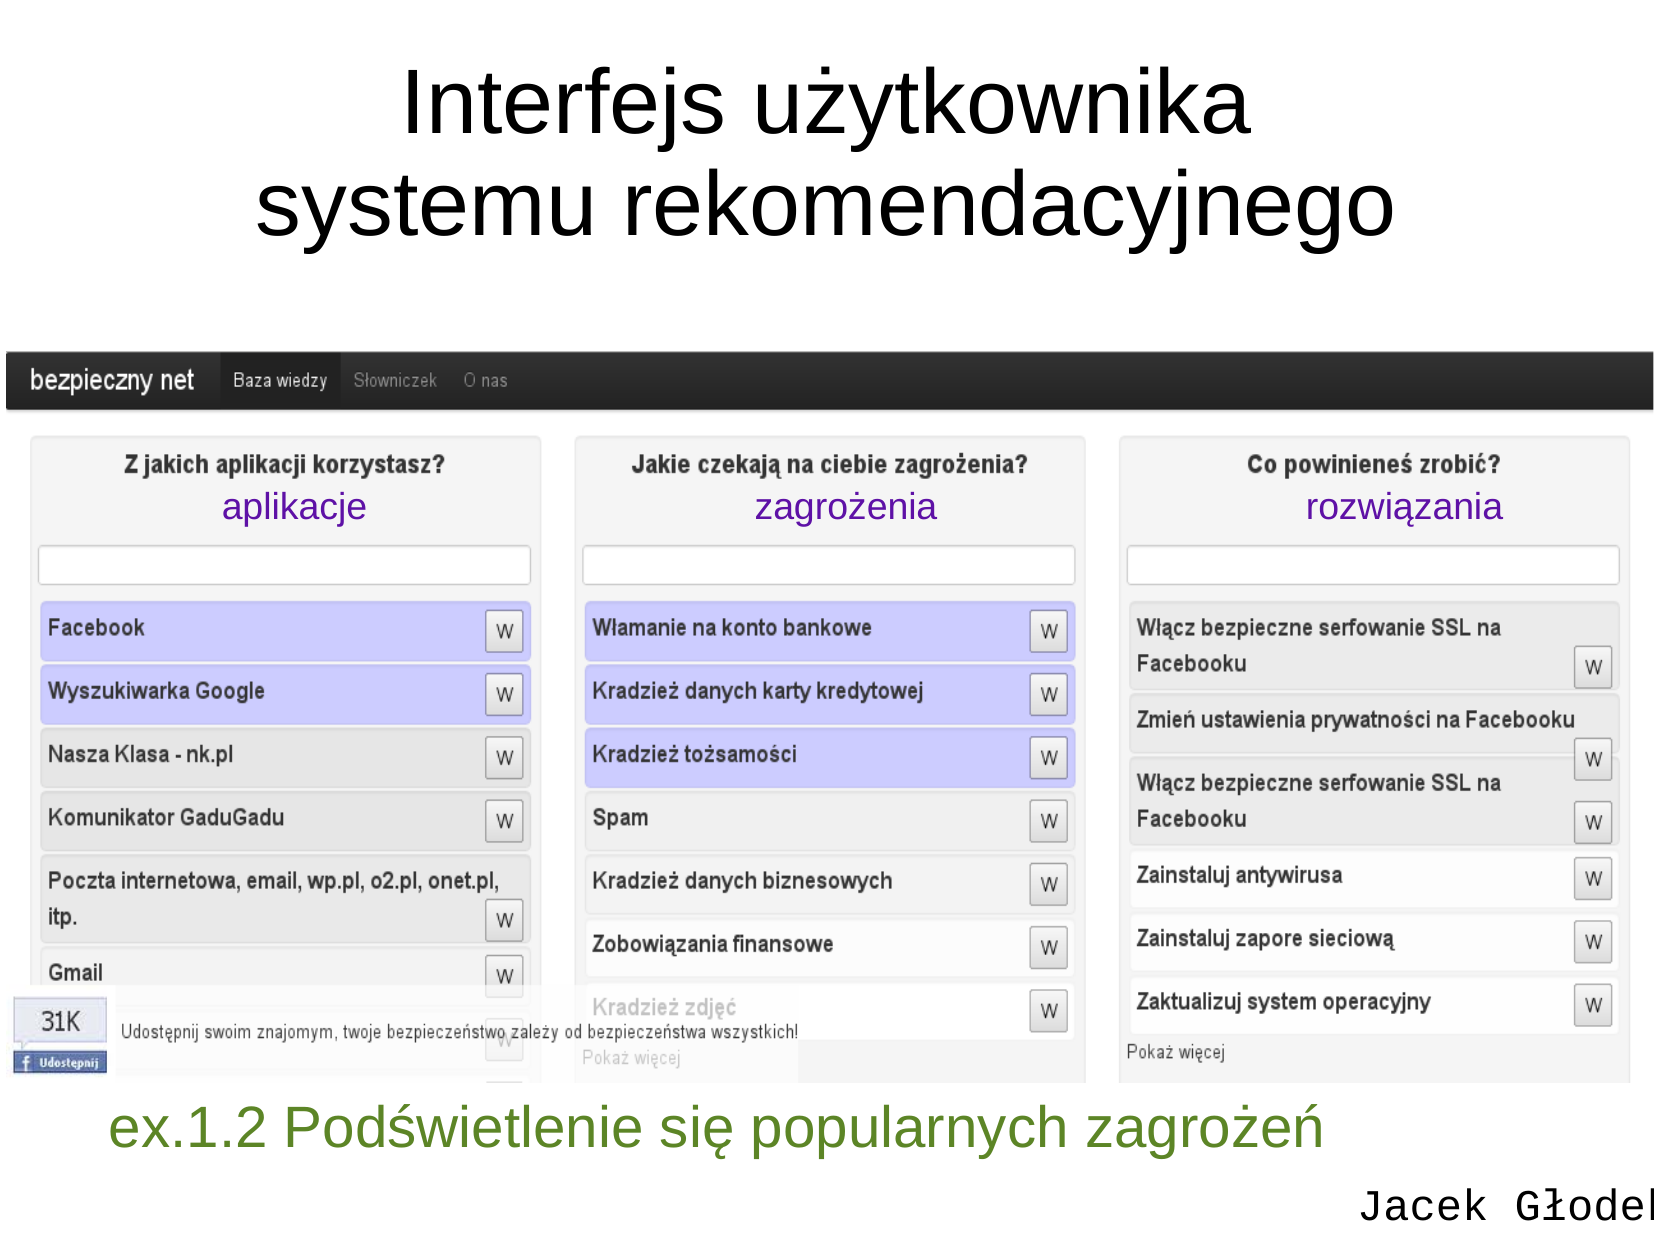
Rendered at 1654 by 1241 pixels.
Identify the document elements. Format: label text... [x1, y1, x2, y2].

text_box zagrożenia [739, 478, 961, 545]
picture [6, 351, 1654, 1083]
text_box aplikacje [207, 478, 389, 545]
title Interfejs użytkownika systemu rekomendacyjnego [82, 49, 1571, 257]
text_box Jacek Głodek [1342, 1176, 1654, 1241]
text_box ex.1.2 Podświetlenie się popularnych zagrożeń [94, 1087, 1388, 1181]
text_box rozwiązania [1291, 478, 1526, 545]
